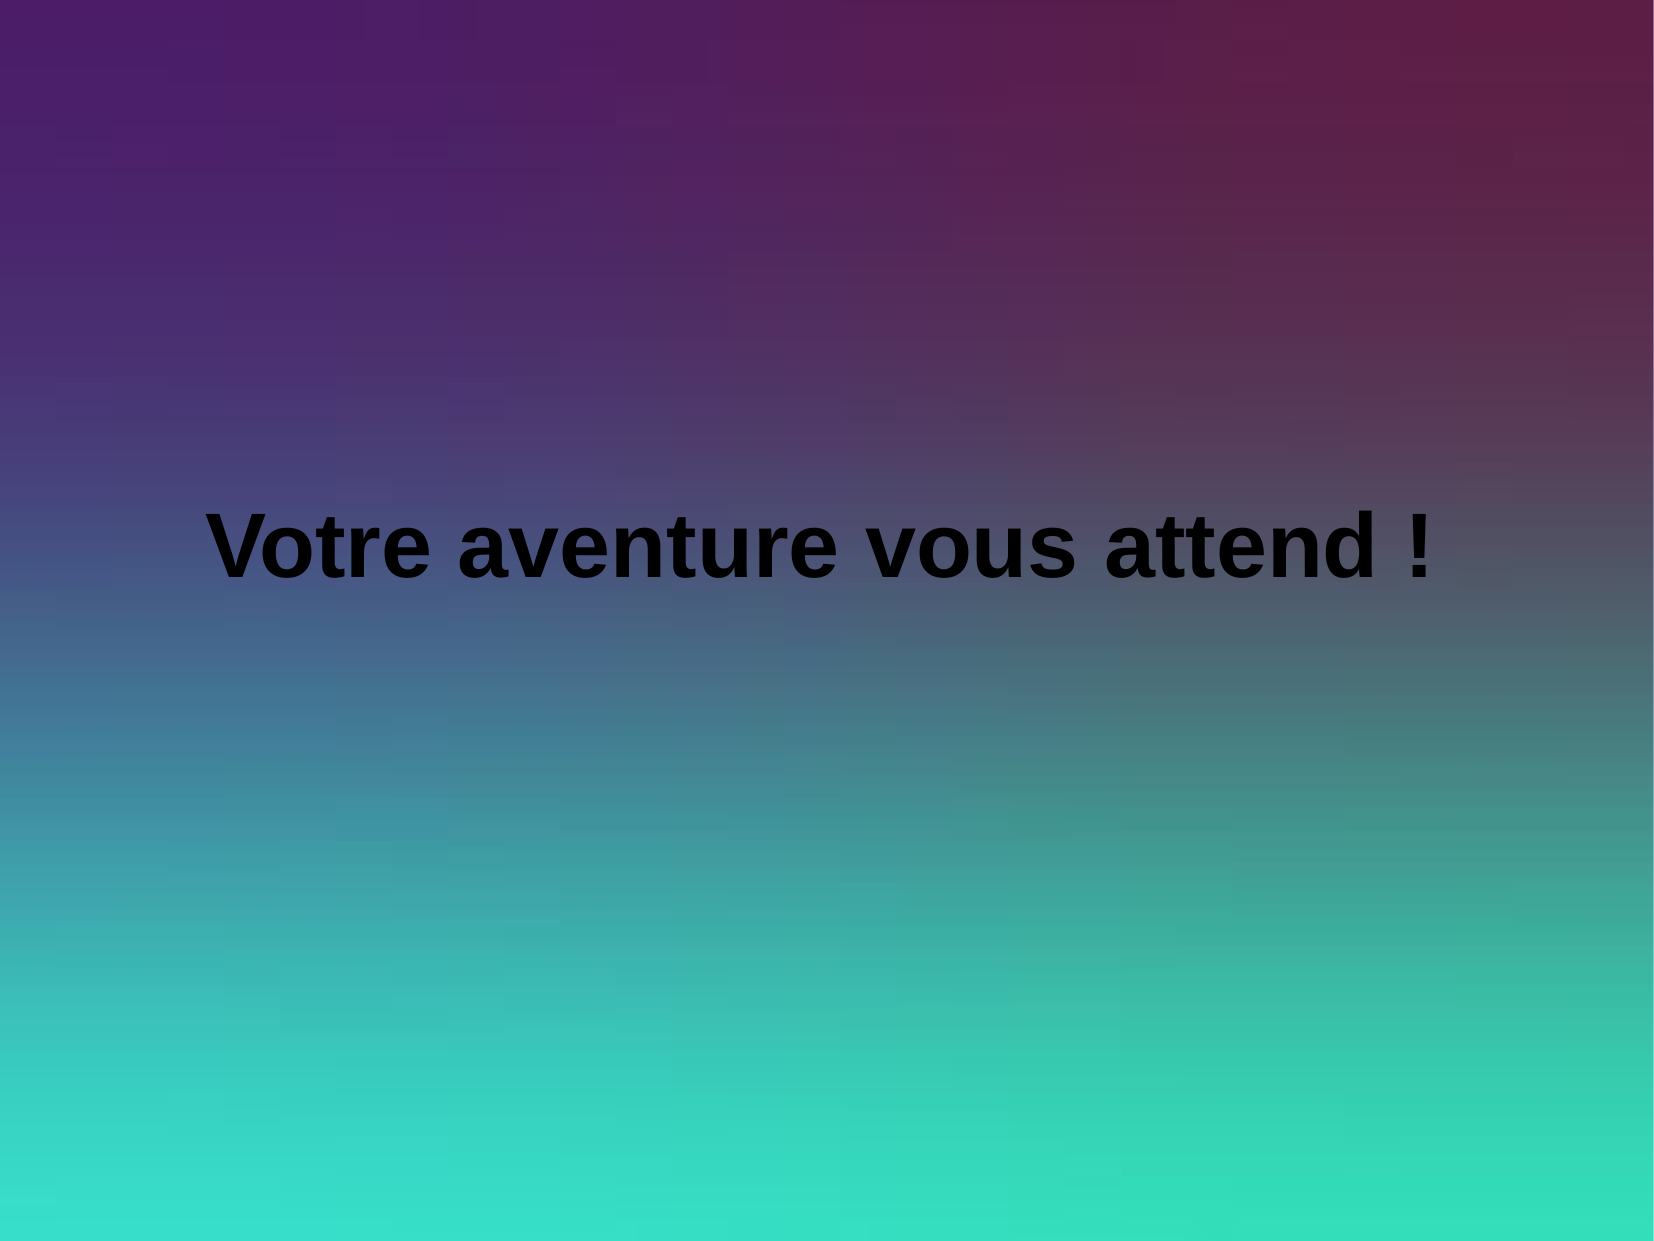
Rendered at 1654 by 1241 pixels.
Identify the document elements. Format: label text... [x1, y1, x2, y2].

picture [0, 0, 1654, 1241]
title Votre aventure vous attend ! [76, 442, 1565, 650]
